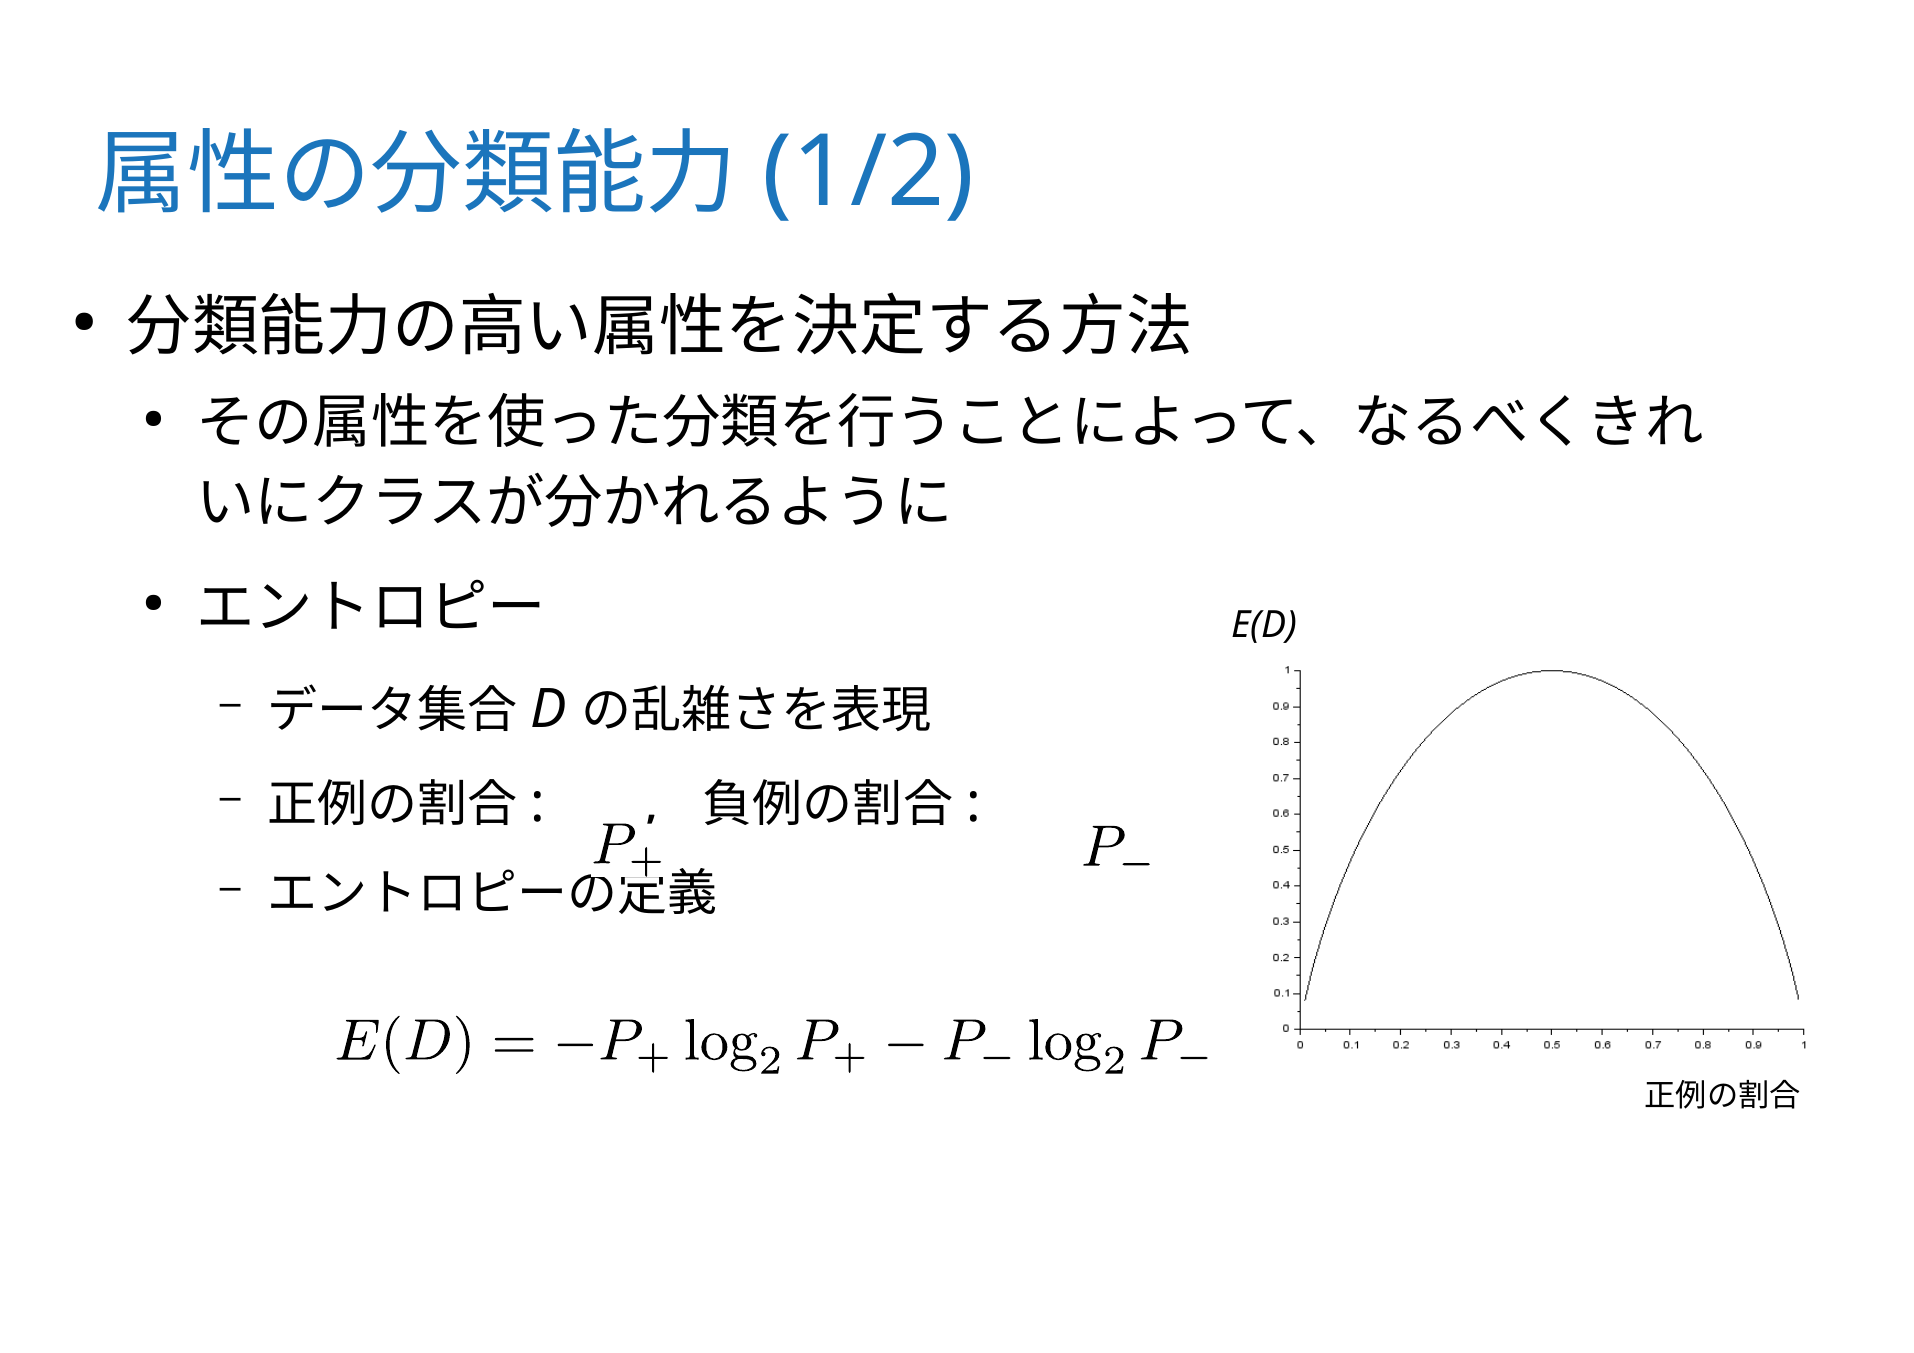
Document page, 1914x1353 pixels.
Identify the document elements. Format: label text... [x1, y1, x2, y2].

text_box [591, 823, 665, 877]
text_box [334, 1015, 1213, 1074]
picture [1736, 611, 1888, 1089]
text_box E(D) [1216, 590, 1328, 651]
title 属性の分類能力(1/2) [95, 53, 1818, 280]
list 分類能力の高い属性を決定する方法 その属性を使った分類を行うことによって、なるべくきれいにクラスが分かれるように エントロピー データ集合Dの乱雑さを表現 正例の割合: , 負例の割合: エントロピーの定義 [54, 278, 1736, 1131]
text_box 正例の割合 [1629, 1062, 1816, 1125]
text_box [1080, 825, 1155, 880]
